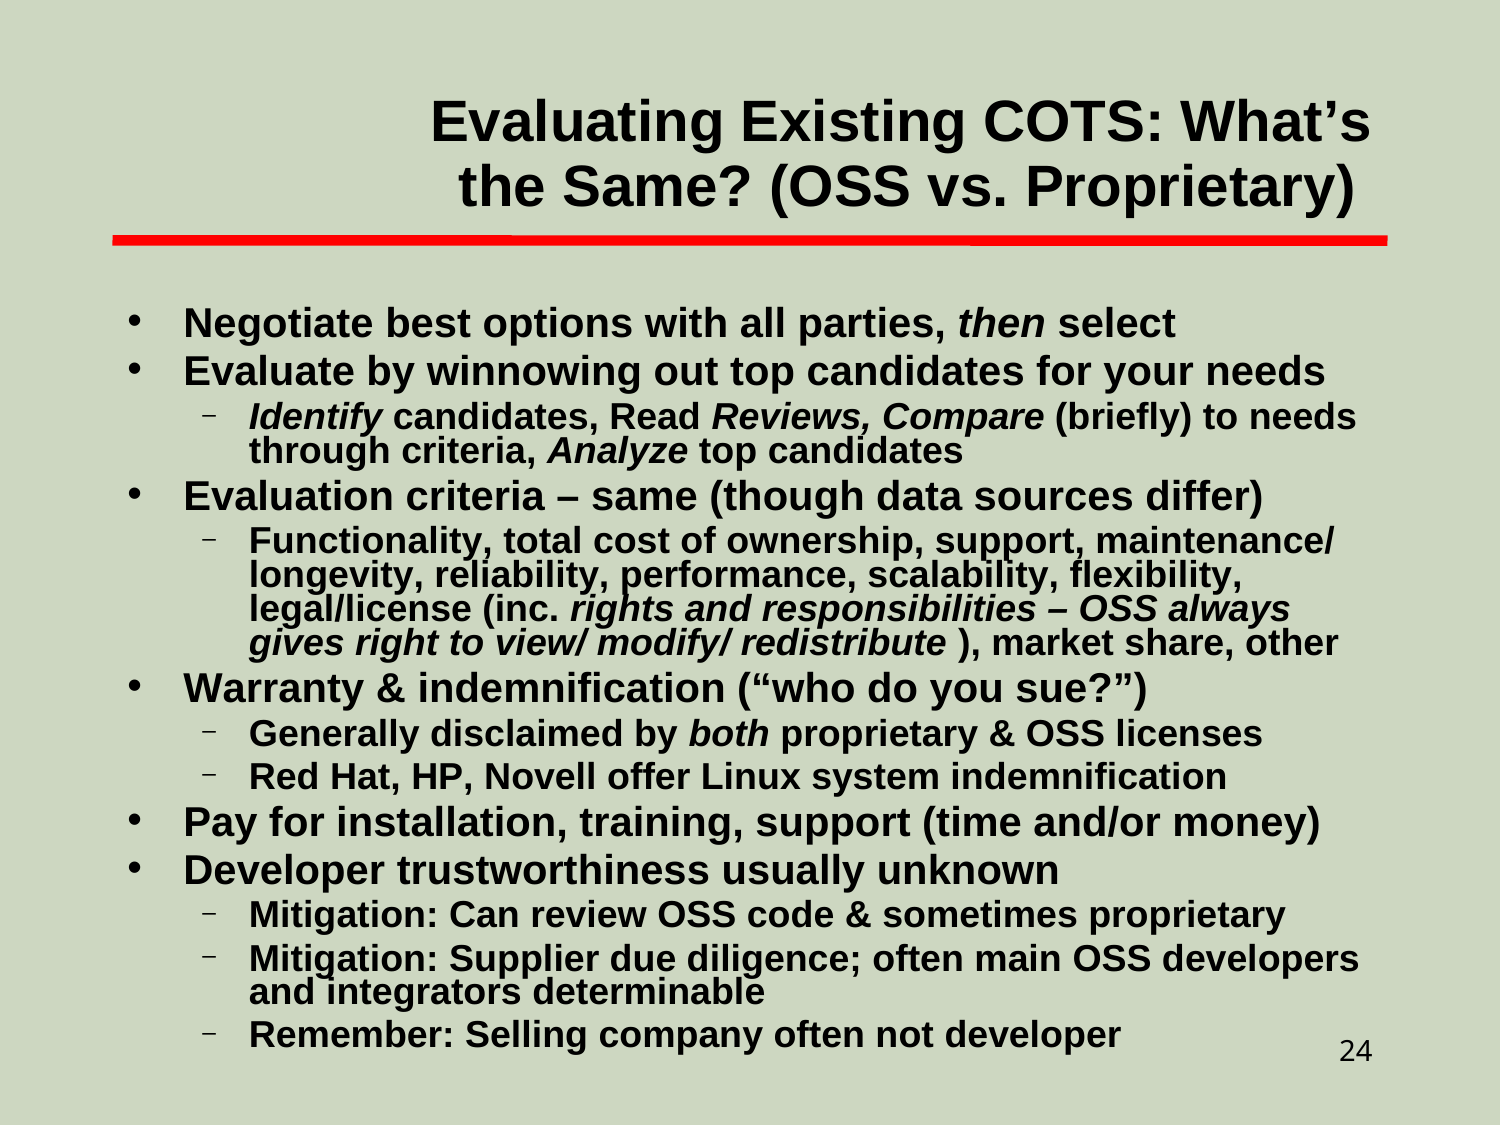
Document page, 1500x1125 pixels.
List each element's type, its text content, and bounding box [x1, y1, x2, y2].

list Negotiate best options with all parties, then select Evaluate by winnowing out top candidates for your needs Identify candidates, Read Reviews, Compare (briefly) to needs through criteria, Analyze top candidates Evaluation criteria – same (though data sources differ) Functionality, total cost of ownership, support, maintenance/ longevity, reliability, performance, scalability, flexibility, legal/license (inc. rights and responsibilities – OSS always gives right to view/ modify/ redistribute ), market share, other Warranty & indemnification (“who do you sue?”) Generally disclaimed by both proprietary & OSS licenses Red Hat, HP, Novell offer Linux system indemnification Pay for installation, training, support (time and/or money) Developer trustworthiness usually unknown Mitigation: Can review OSS code & sometimes proprietary Mitigation: Supplier due diligence; often main OSS developers and integrators determinable Remember: Selling company often not developer [112, 299, 1388, 1077]
title Evaluating Existing COTS: What’s the Same? (OSS vs. Proprietary) [337, 81, 1388, 228]
